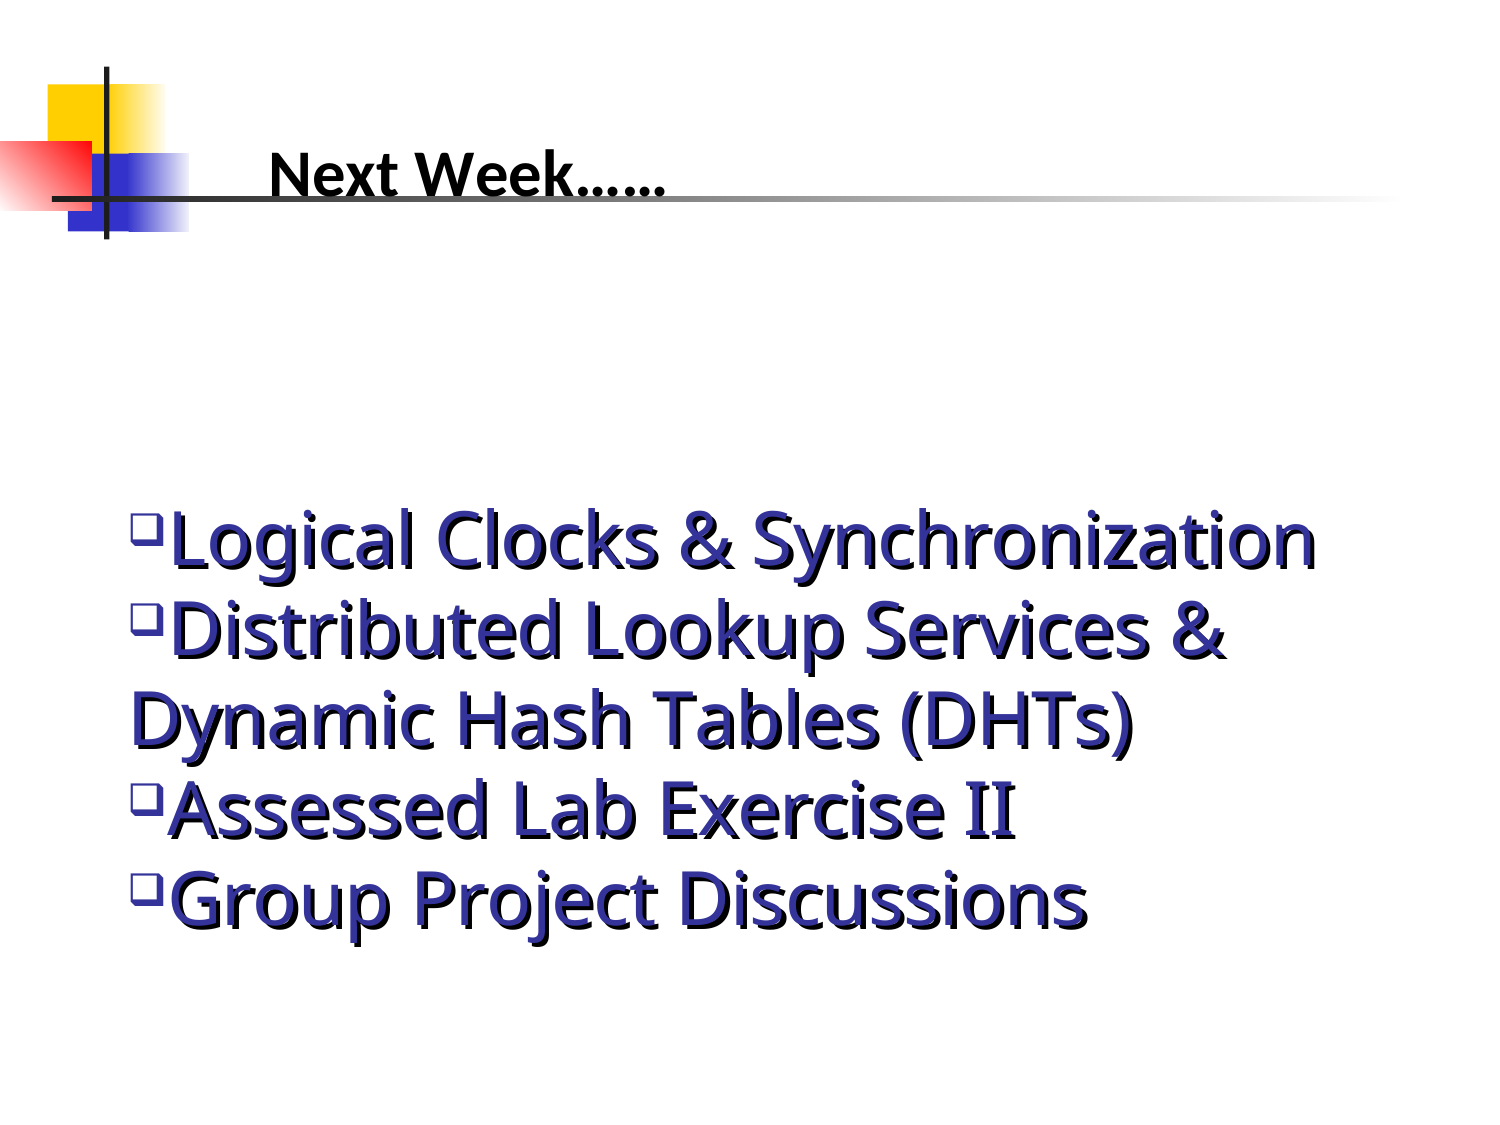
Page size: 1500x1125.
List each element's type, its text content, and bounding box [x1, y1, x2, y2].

text_box Logical Clocks & Synchronization Distributed Lookup Services & Dynamic Hash Tables (DHTs) Assessed Lab Exercise II Group Project Discussions [112, 392, 1459, 1125]
text_box Next Week…… [253, 121, 1459, 218]
